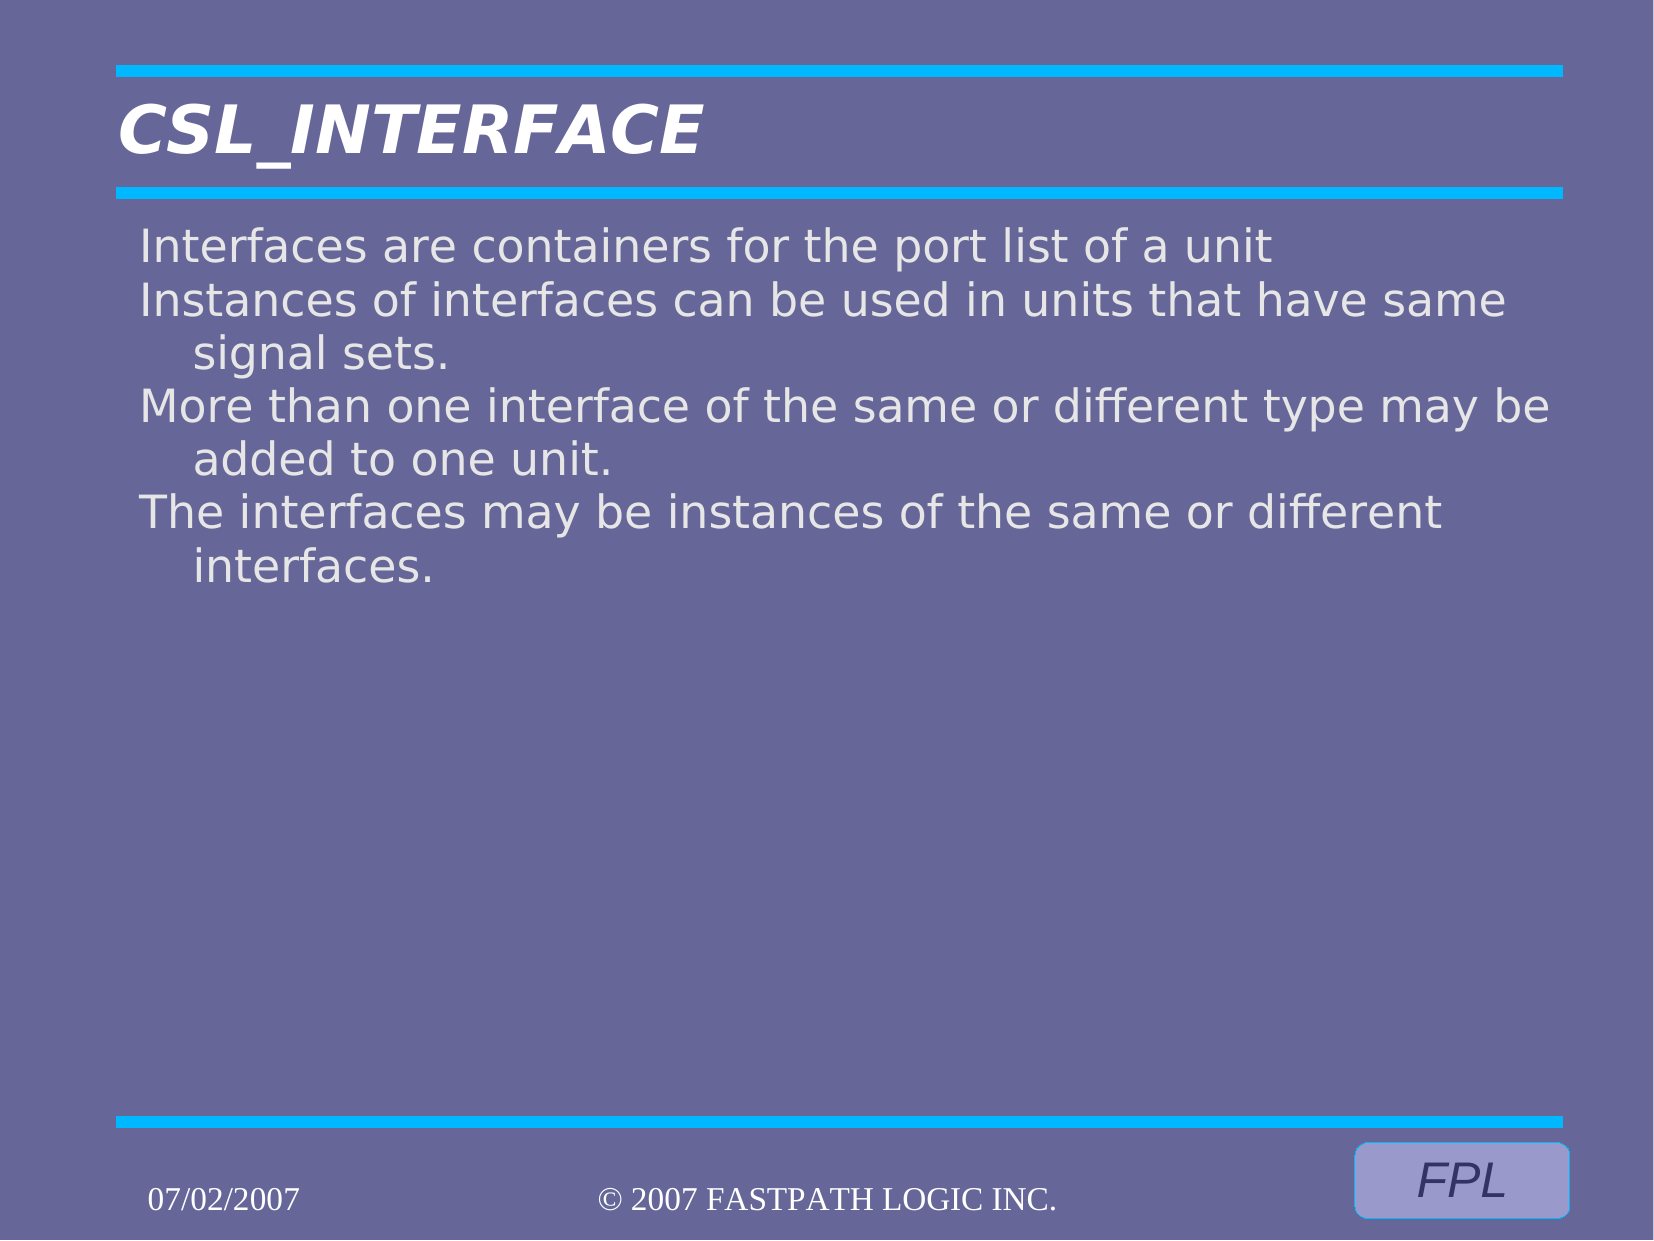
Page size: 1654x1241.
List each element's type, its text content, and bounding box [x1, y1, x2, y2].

list Interfaces are containers for the port list of a unit Instances of interfaces can be used in units that have same signal sets. More than one interface of the same or different type may be added to one unit. The interfaces may be instances of the same or different interfaces. [121, 220, 1561, 1133]
title CSL_INTERFACE [118, 41, 1531, 219]
